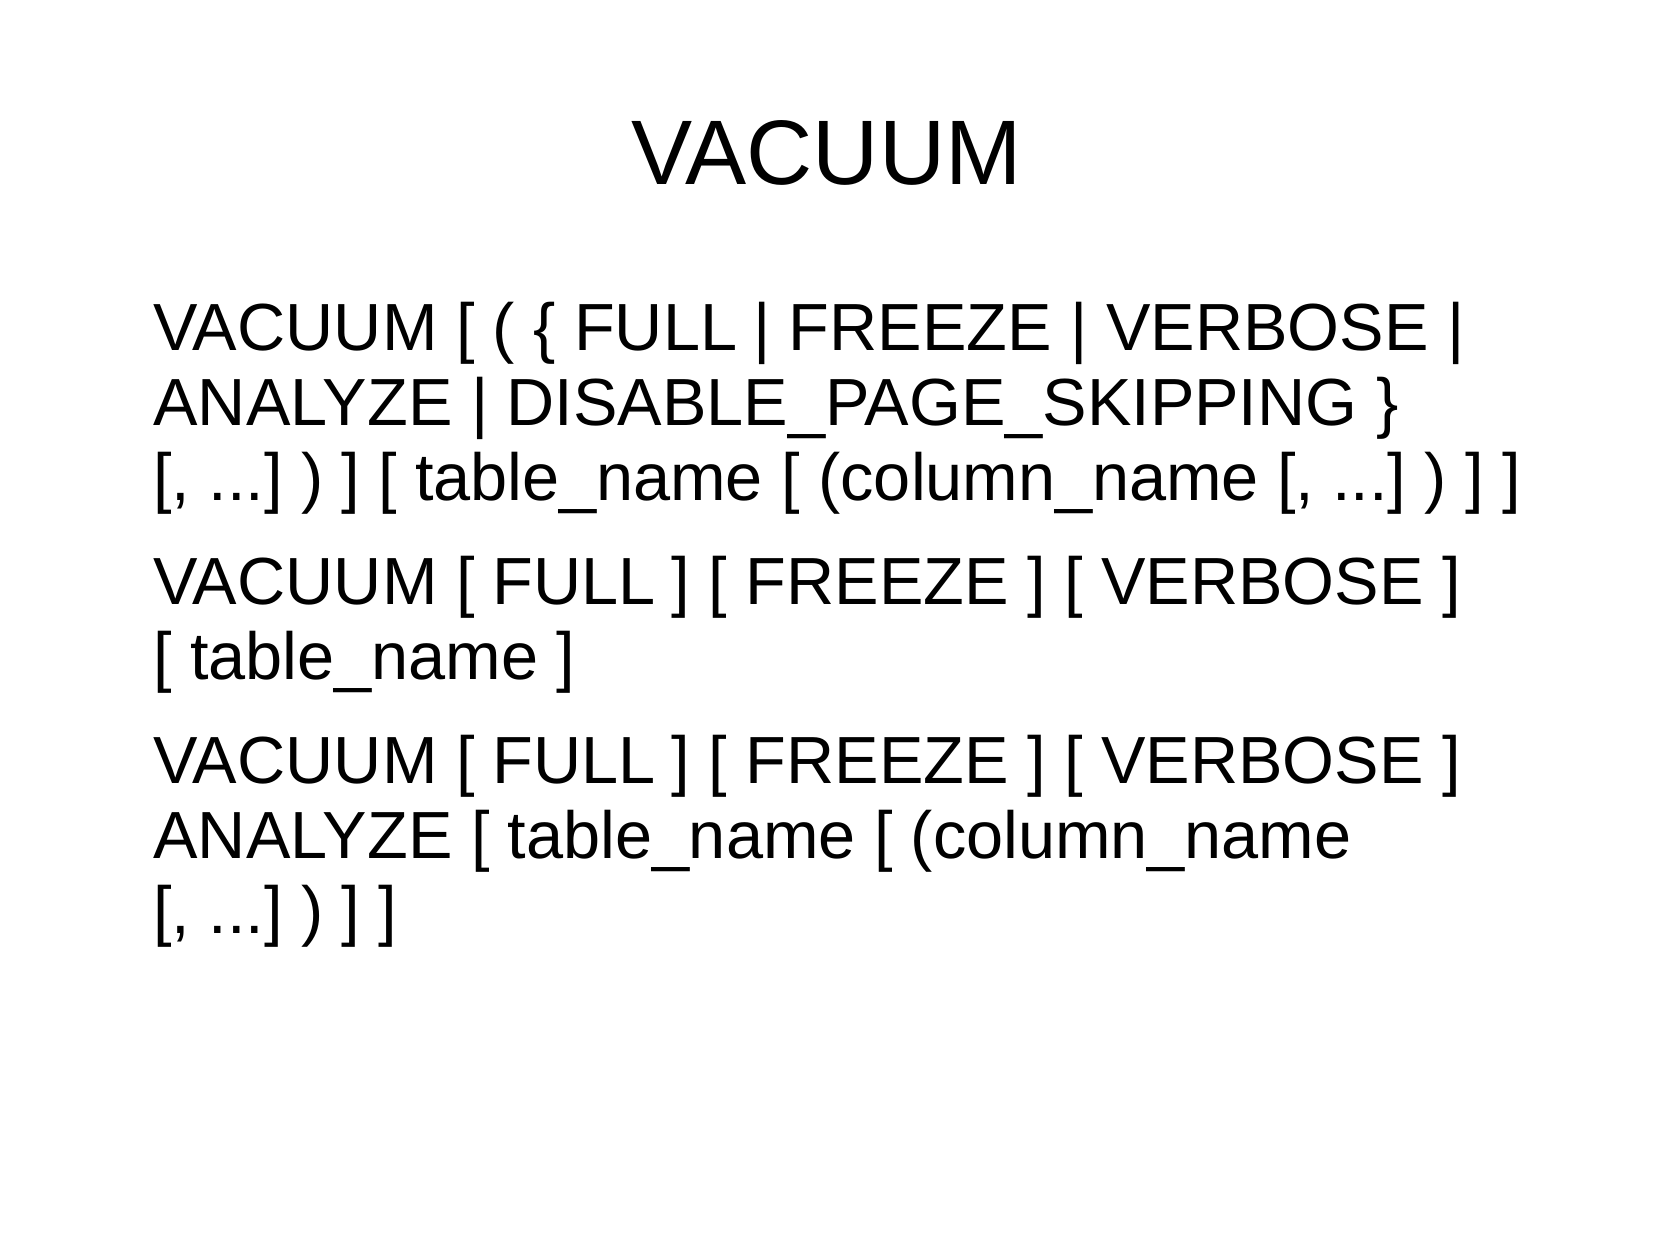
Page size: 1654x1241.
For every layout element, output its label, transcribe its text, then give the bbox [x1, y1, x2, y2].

title VACUUM [82, 49, 1571, 257]
list VACUUM [ ( { FULL | FREEZE | VERBOSE | ANALYZE | DISABLE_PAGE_SKIPPING } [, ...] ) ] [ table_name [ (column_name [, ...] ) ] ] VACUUM [ FULL ] [ FREEZE ] [ VERBOSE ] [ table_name ] VACUUM [ FULL ] [ FREEZE ] [ VERBOSE ] ANALYZE [ table_name [ (column_name [, ...] ) ] ] [82, 290, 1571, 1010]
